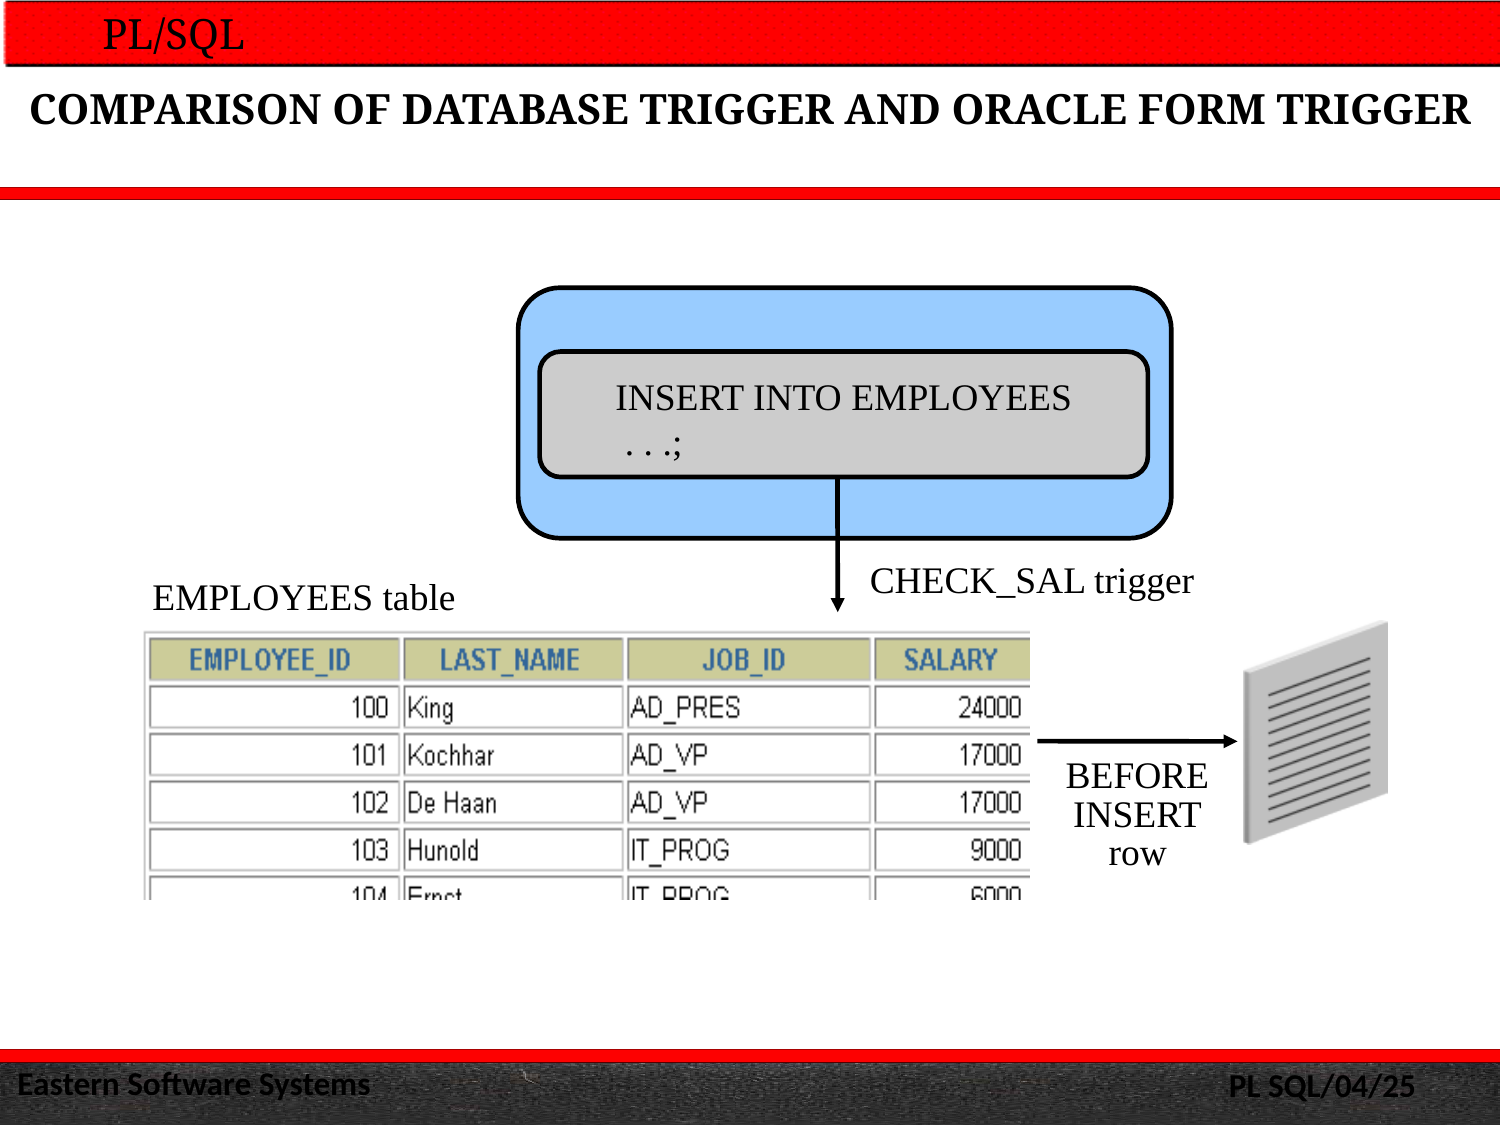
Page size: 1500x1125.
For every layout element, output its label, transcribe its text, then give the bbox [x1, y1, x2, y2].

text_box [518, 287, 1172, 539]
text_box CHECK_SAL trigger [854, 548, 1313, 609]
text_box PL SQL/04/25 [373, 1056, 1500, 1125]
text_box BEFORE INSERT row [1050, 750, 1225, 881]
picture [0, 0, 1500, 69]
picture [0, 187, 1500, 200]
picture [1243, 620, 1388, 846]
picture [0, 1049, 1500, 1125]
text_box INSERT INTO EMPLOYEES . . .; [539, 351, 1148, 478]
text_box EMPLOYEES table [137, 565, 475, 621]
text_box Eastern Software Systems [2, 1054, 394, 1110]
text_box COMPARISON OF DATABASE TRIGGER AND ORACLE FORM TRIGGER [0, 75, 1500, 140]
text_box PL/SQL [87, 0, 288, 65]
picture [137, 621, 1030, 900]
